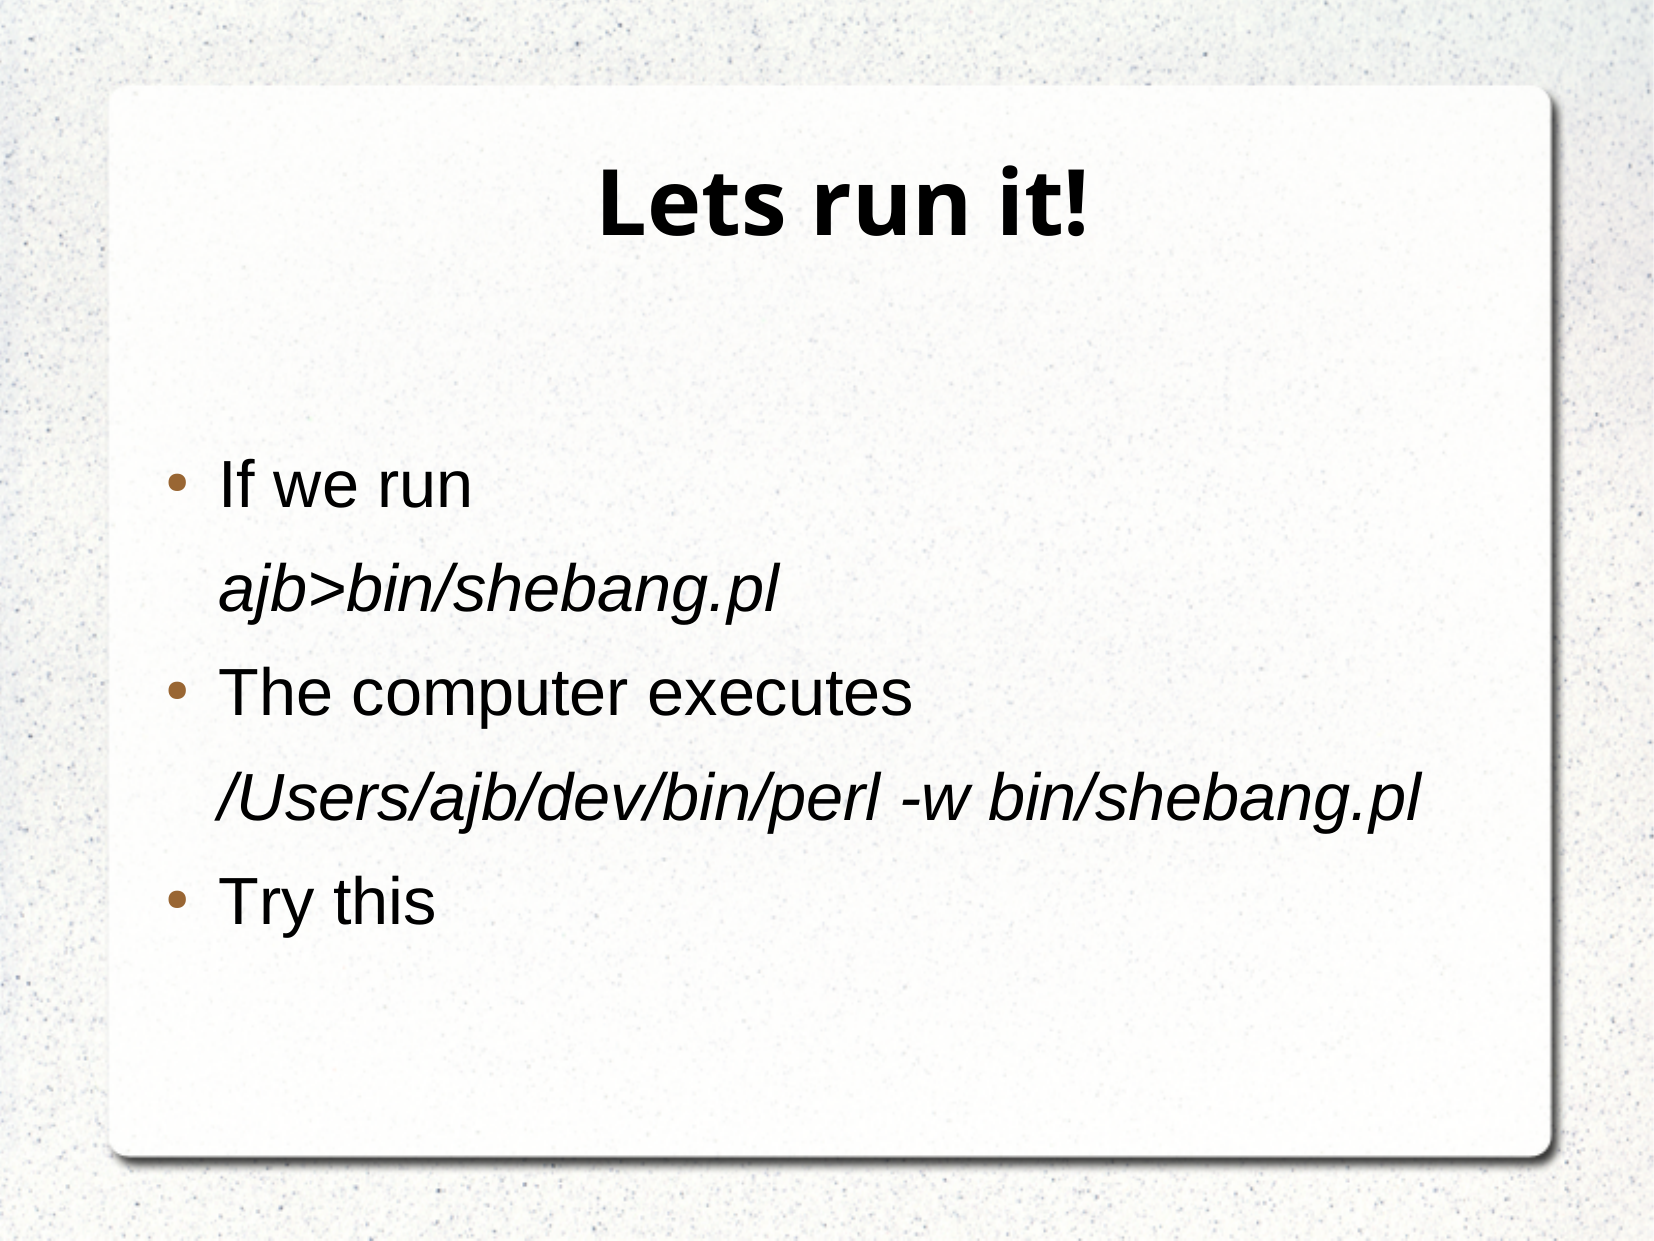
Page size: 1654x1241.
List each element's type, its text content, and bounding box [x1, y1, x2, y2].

list If we run ajb>bin/shebang.pl The computer executes /Users/ajb/dev/bin/perl -w bin/shebang.pl Try this [147, 342, 1506, 978]
title Lets run it! [118, 96, 1536, 304]
picture [0, 0, 1654, 1241]
